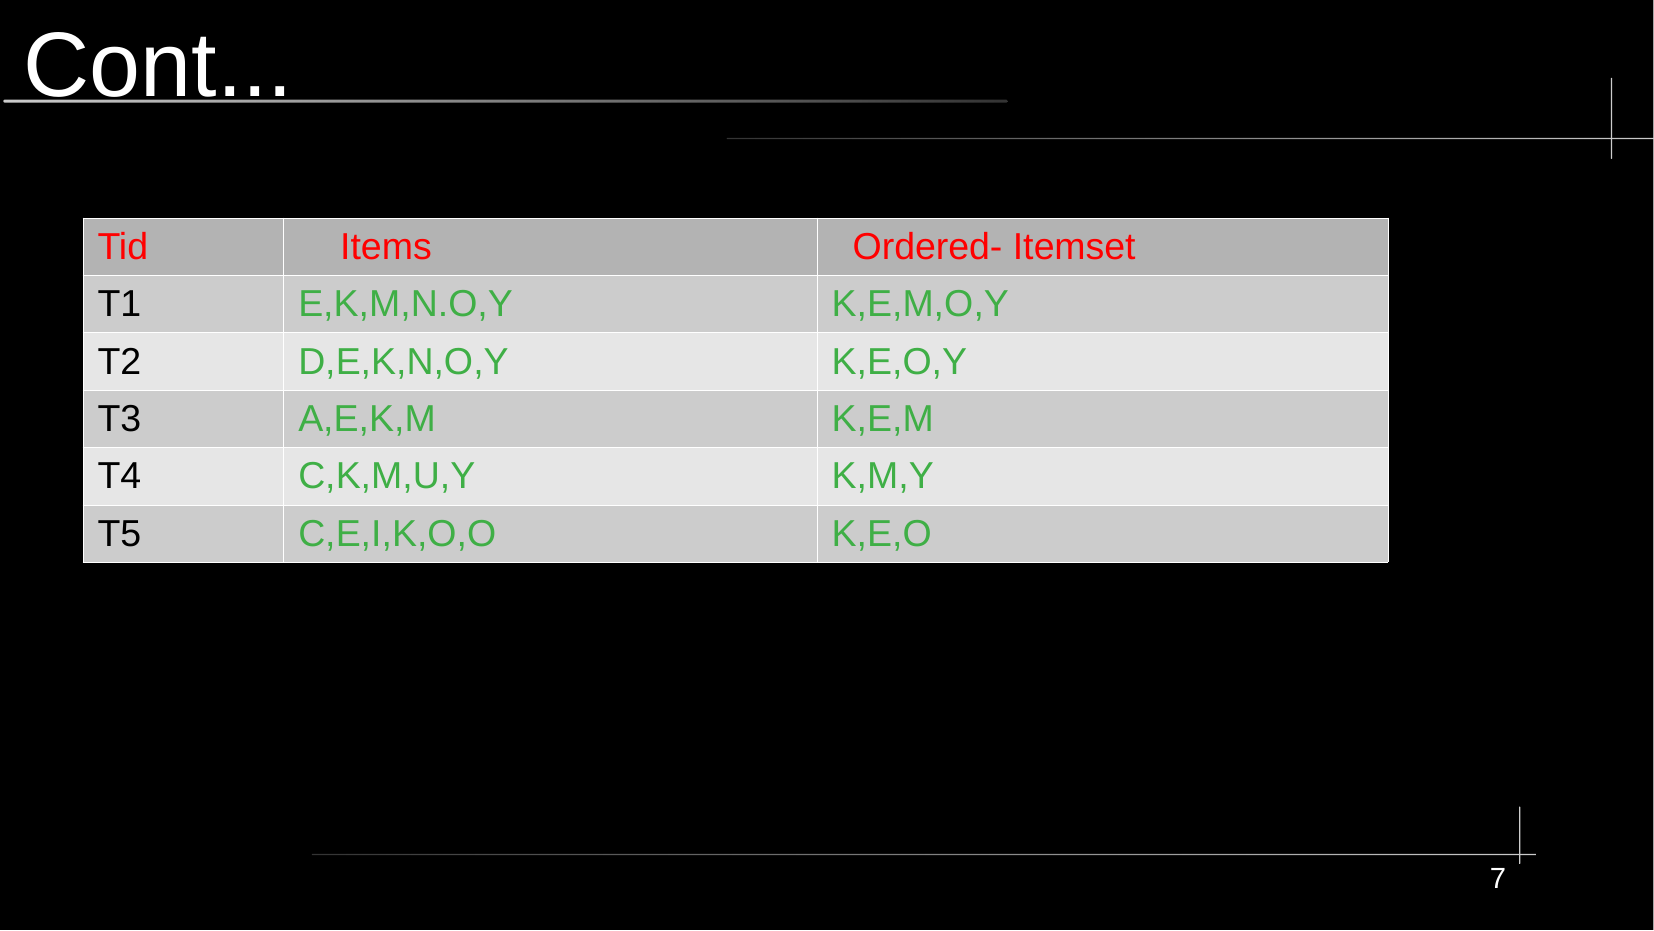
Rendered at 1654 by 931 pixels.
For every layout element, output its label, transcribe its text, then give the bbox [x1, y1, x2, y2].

table_cell K,E,M,O,Y [818, 276, 1388, 332]
table_header Tid [84, 219, 283, 275]
table_header Ordered- Itemset [818, 219, 1388, 275]
table_cell T3 [84, 391, 283, 447]
table_cell T4 [84, 448, 283, 505]
table_cell K,E,M [818, 391, 1388, 447]
table_cell E,K,M,N.O,Y [284, 276, 817, 332]
table_cell T2 [84, 333, 283, 390]
table_cell K,M,Y [818, 448, 1388, 505]
table_cell T5 [84, 506, 283, 562]
table_header Items [284, 219, 817, 275]
table_cell K,E,O,Y [818, 333, 1388, 390]
table_cell D,E,K,N,O,Y [284, 333, 817, 390]
table_cell K,E,O [818, 506, 1388, 562]
table_cell C,E,I,K,O,O [284, 506, 817, 562]
table_cell A,E,K,M [284, 391, 817, 447]
table_cell T1 [84, 276, 283, 332]
title Cont... [23, 11, 1589, 119]
table_cell C,K,M,U,Y [284, 448, 817, 505]
